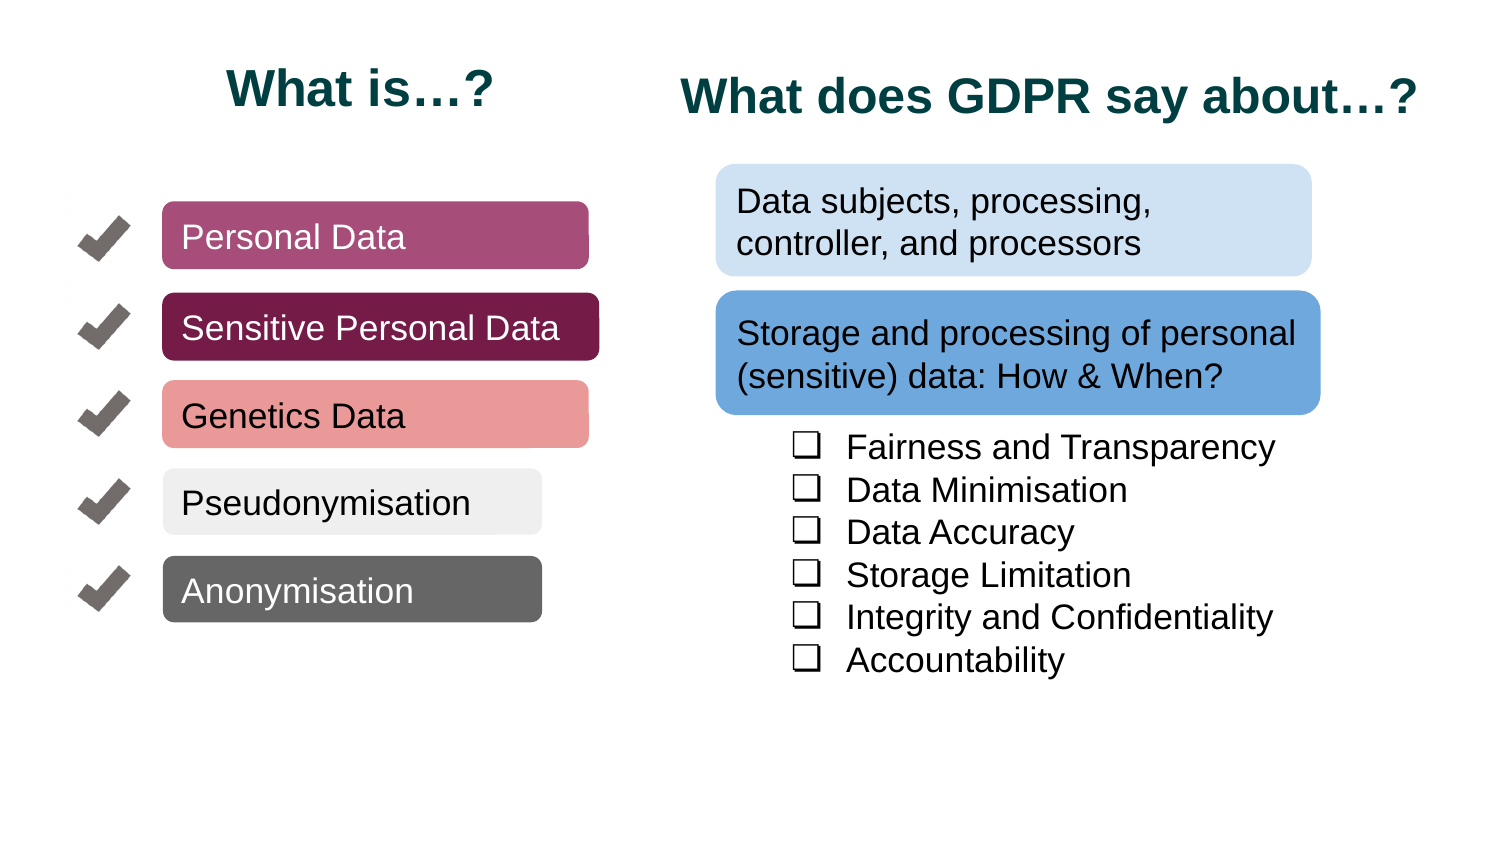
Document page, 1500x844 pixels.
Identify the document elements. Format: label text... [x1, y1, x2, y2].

text_box Pseudonymisation [162, 468, 543, 535]
picture [42, 189, 151, 269]
text_box Sensitive Personal Data [162, 293, 599, 360]
text_box Storage and processing of personal (sensitive) data: How & When? [715, 290, 1321, 416]
text_box Genetics Data [162, 380, 589, 448]
text_box Fairness and Transparency Data Minimisation Data Accuracy Storage Limitation Integrity and Confidentiality Accountability [740, 415, 1346, 731]
picture [42, 364, 151, 444]
title What is…? [92, 15, 629, 156]
text_box Anonymisation [162, 555, 543, 623]
picture [42, 276, 151, 356]
picture [42, 538, 151, 619]
picture [42, 451, 151, 531]
text_box Personal Data [162, 202, 589, 269]
title What does GDPR say about…? [667, 23, 1433, 164]
text_box Data subjects, processing, controller, and processors [715, 164, 1312, 277]
